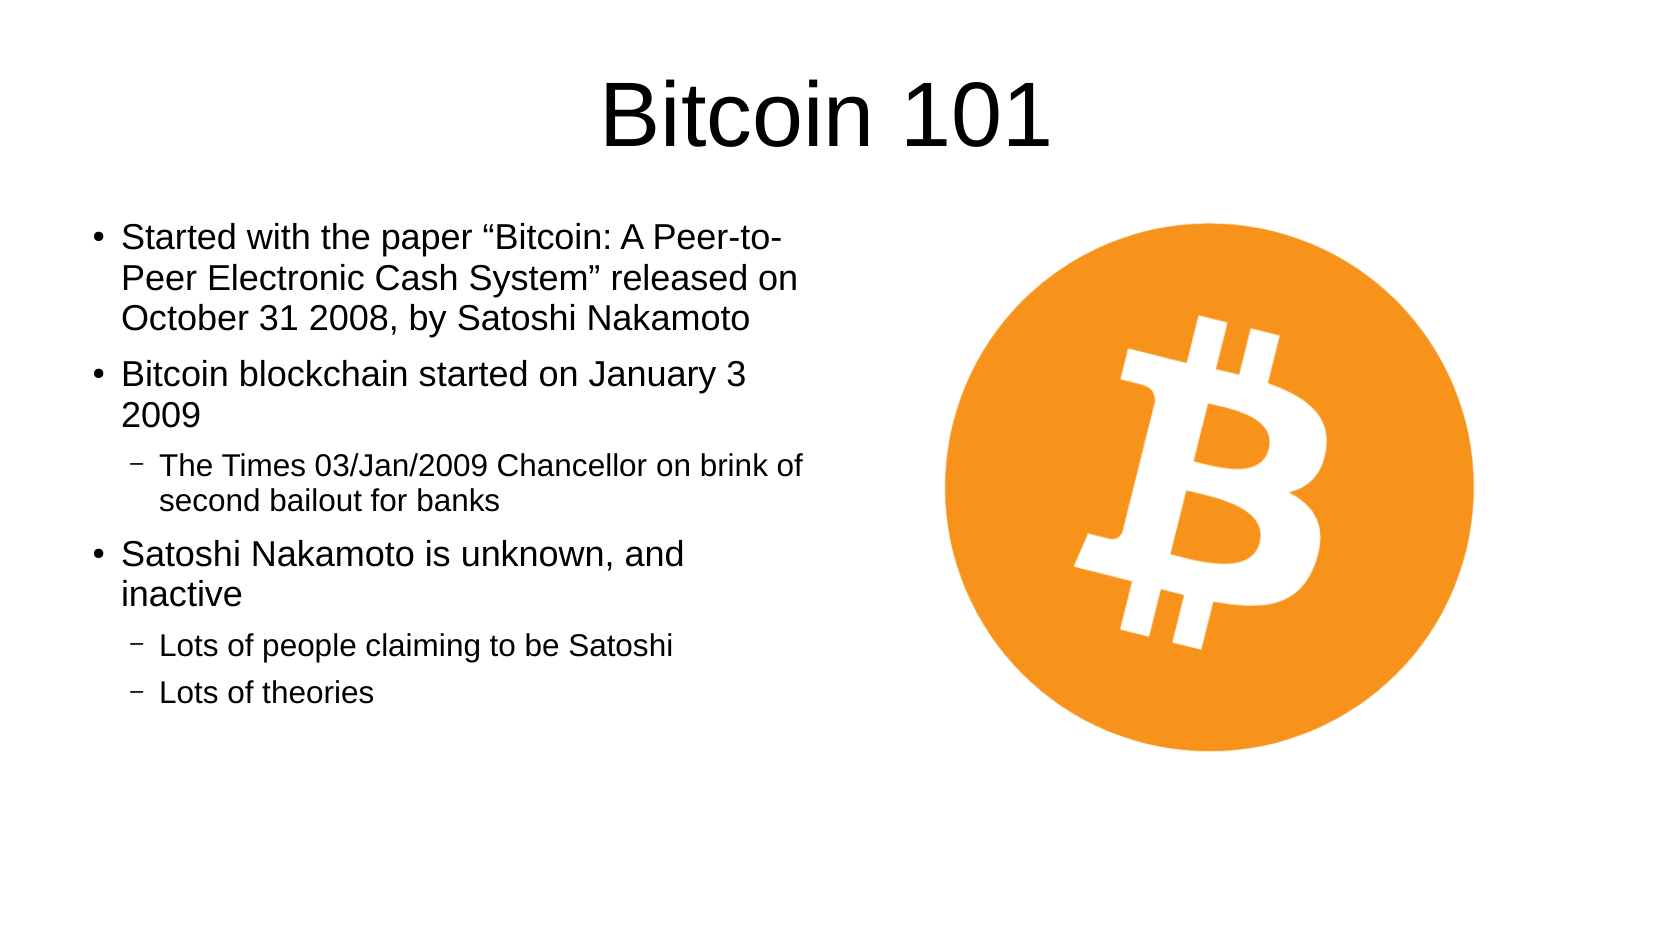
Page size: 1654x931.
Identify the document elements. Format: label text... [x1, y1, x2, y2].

title Bitcoin 101 [82, 37, 1571, 193]
list Started with the paper “Bitcoin: A Peer-to-Peer Electronic Cash System” released on October 31 2008, by Satoshi Nakamoto Bitcoin blockchain started on January 3 2009 The Times 03/Jan/2009 Chancellor on brink of second bailout for banks Satoshi Nakamoto is unknown, and inactive Lots of people claiming to be Satoshi Lots of theories [82, 217, 809, 758]
picture [938, 217, 1479, 758]
